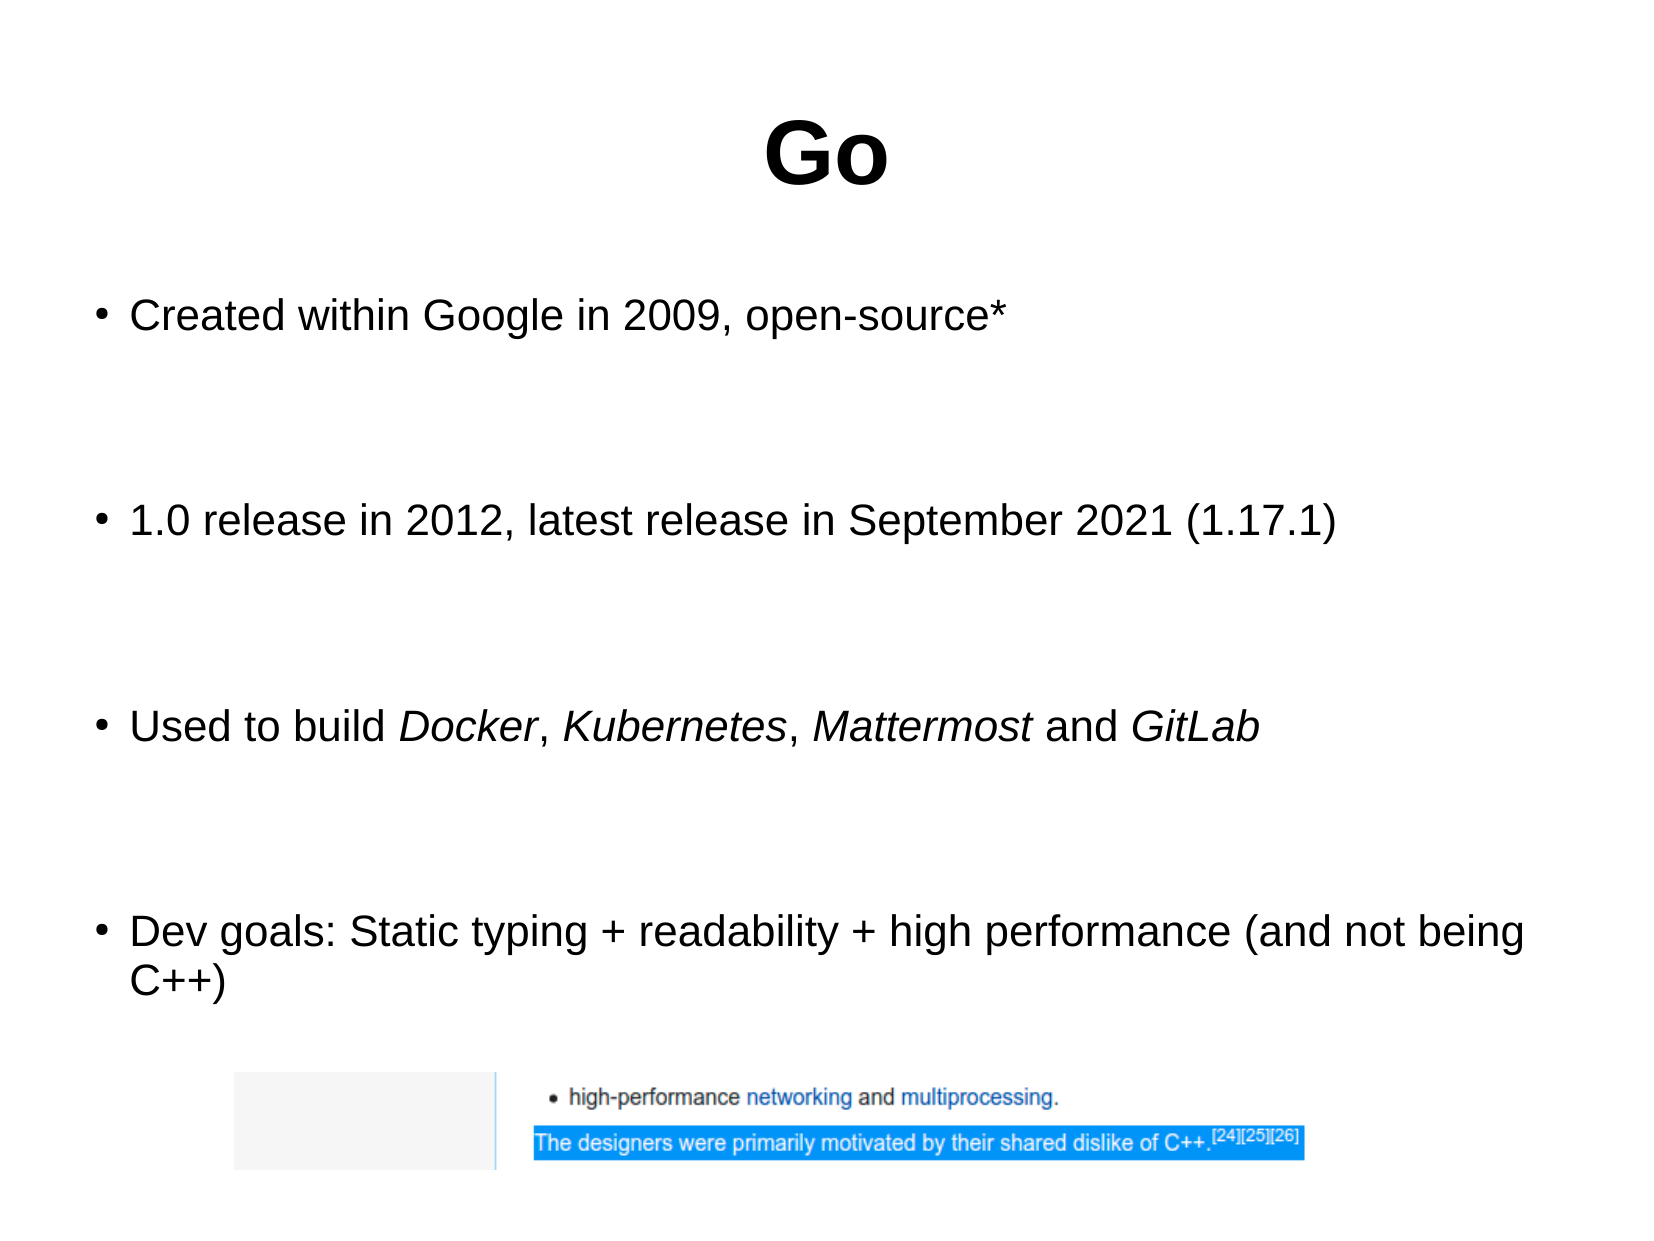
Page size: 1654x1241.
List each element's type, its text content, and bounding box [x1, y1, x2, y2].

title Go [82, 49, 1571, 257]
picture [234, 1072, 1347, 1170]
list Created within Google in 2009, open-source* 1.0 release in 2012, latest release in September 2021 (1.17.1) Used to build Docker, Kubernetes, Mattermost and GitLab Dev goals: Static typing + readability + high performance (and not being C++) [82, 290, 1571, 1010]
